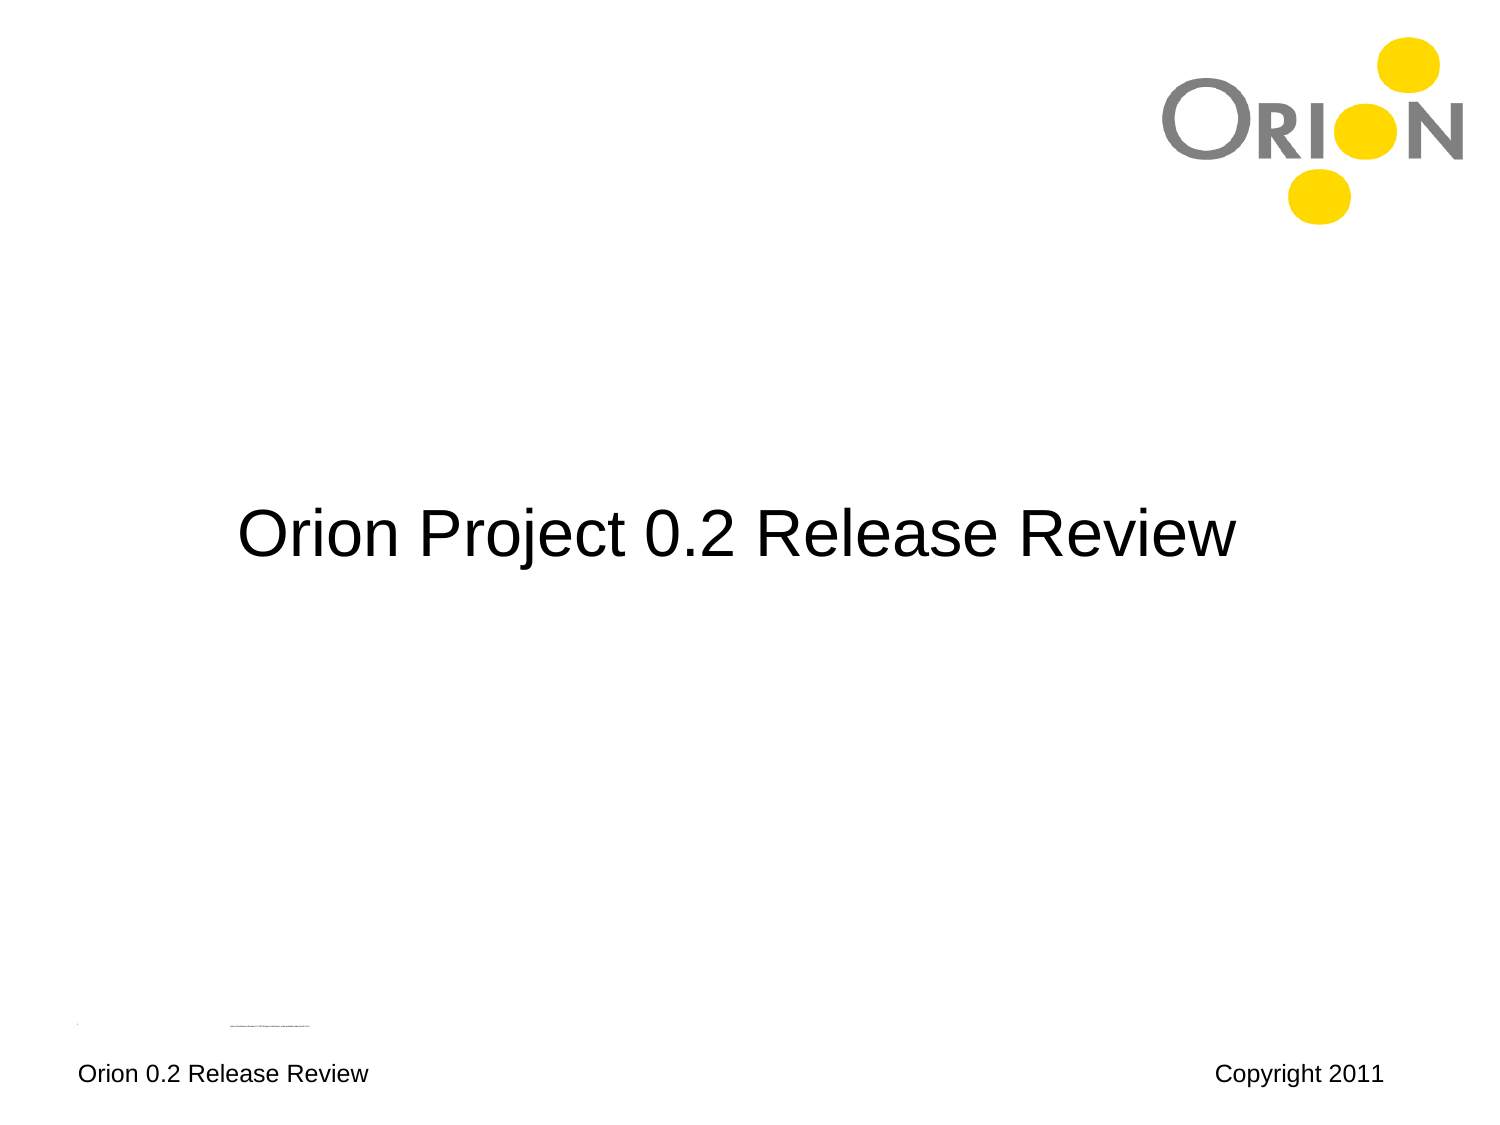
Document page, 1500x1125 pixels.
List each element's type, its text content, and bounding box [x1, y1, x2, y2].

picture [1288, 37, 1463, 225]
subtitle Orion Project 0.2 Release Review [187, 37, 1288, 1022]
